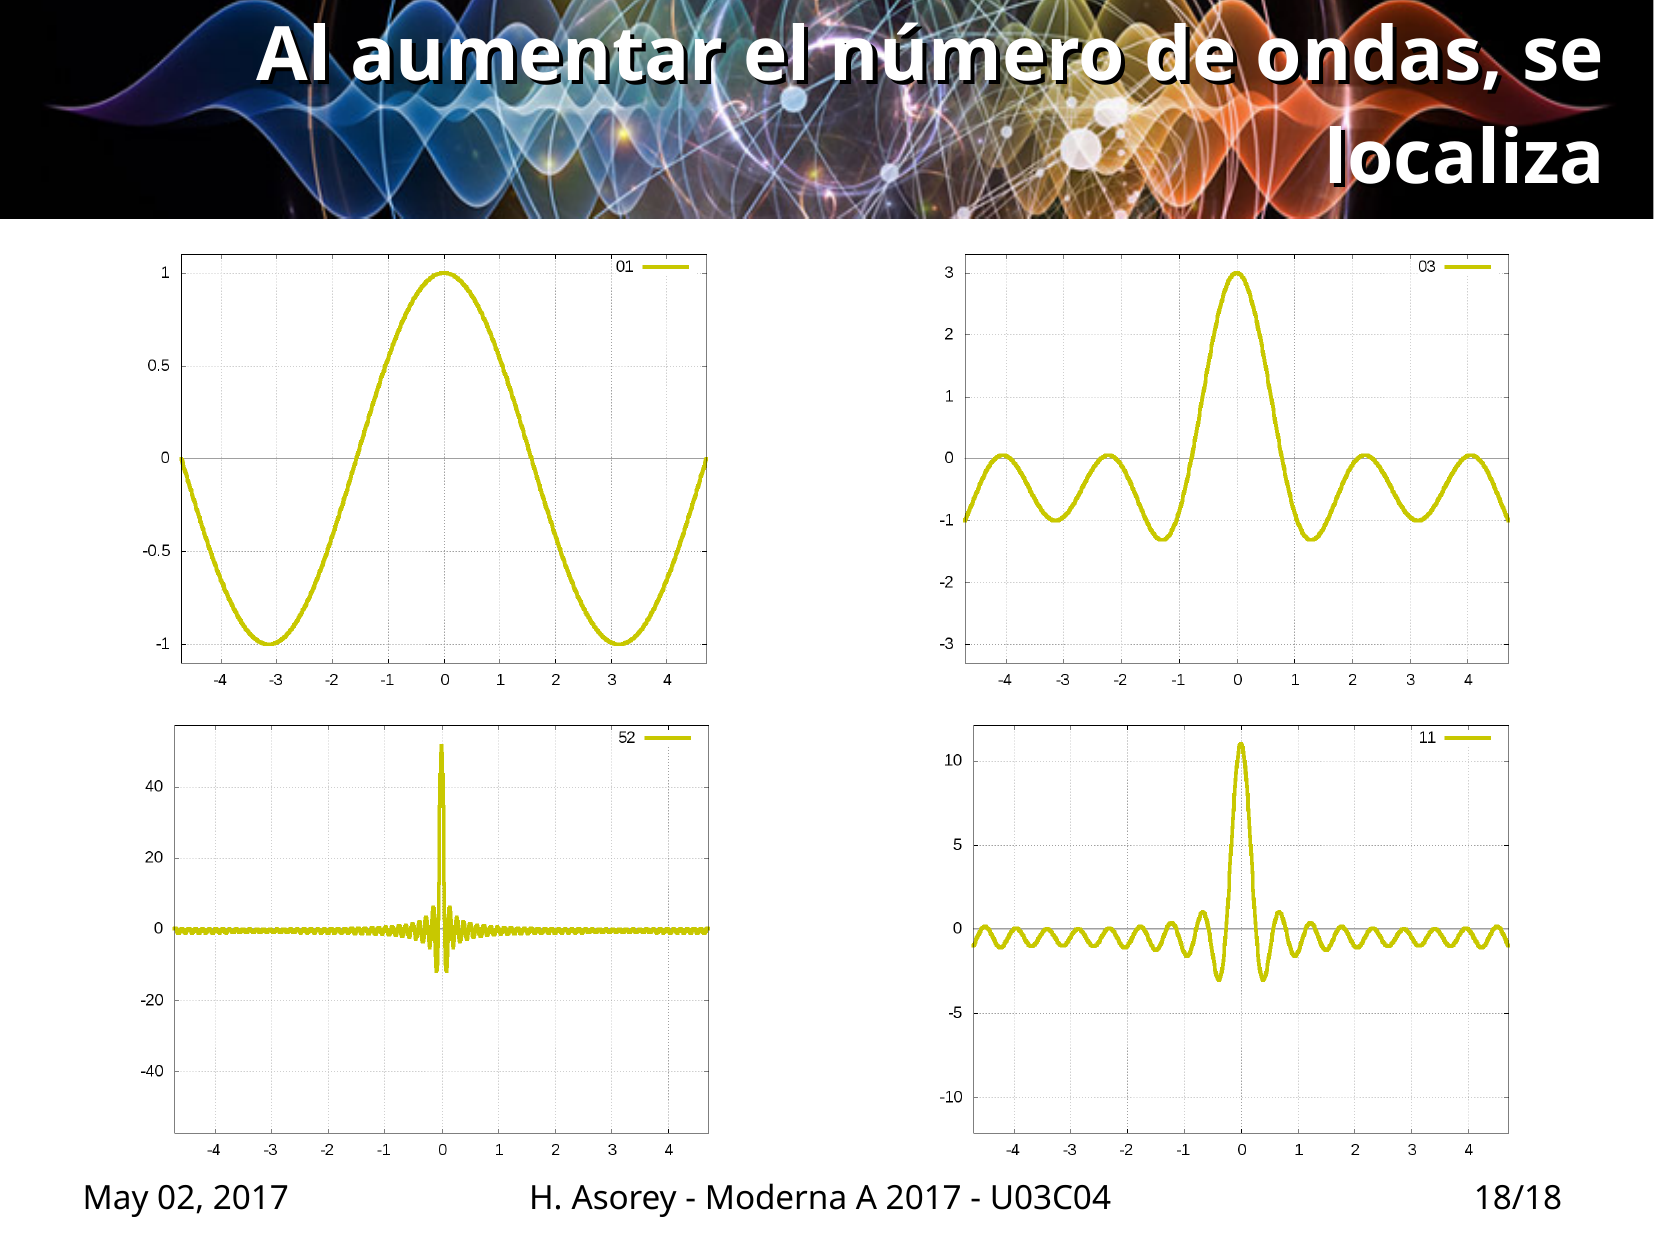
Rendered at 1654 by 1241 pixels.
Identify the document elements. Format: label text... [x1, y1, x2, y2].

picture [940, 725, 1510, 1155]
picture [141, 725, 710, 1155]
picture [0, 0, 1654, 219]
picture [940, 254, 1510, 685]
title Al aumentar el número de ondas, se localiza [45, 15, 1606, 191]
picture [143, 254, 708, 685]
